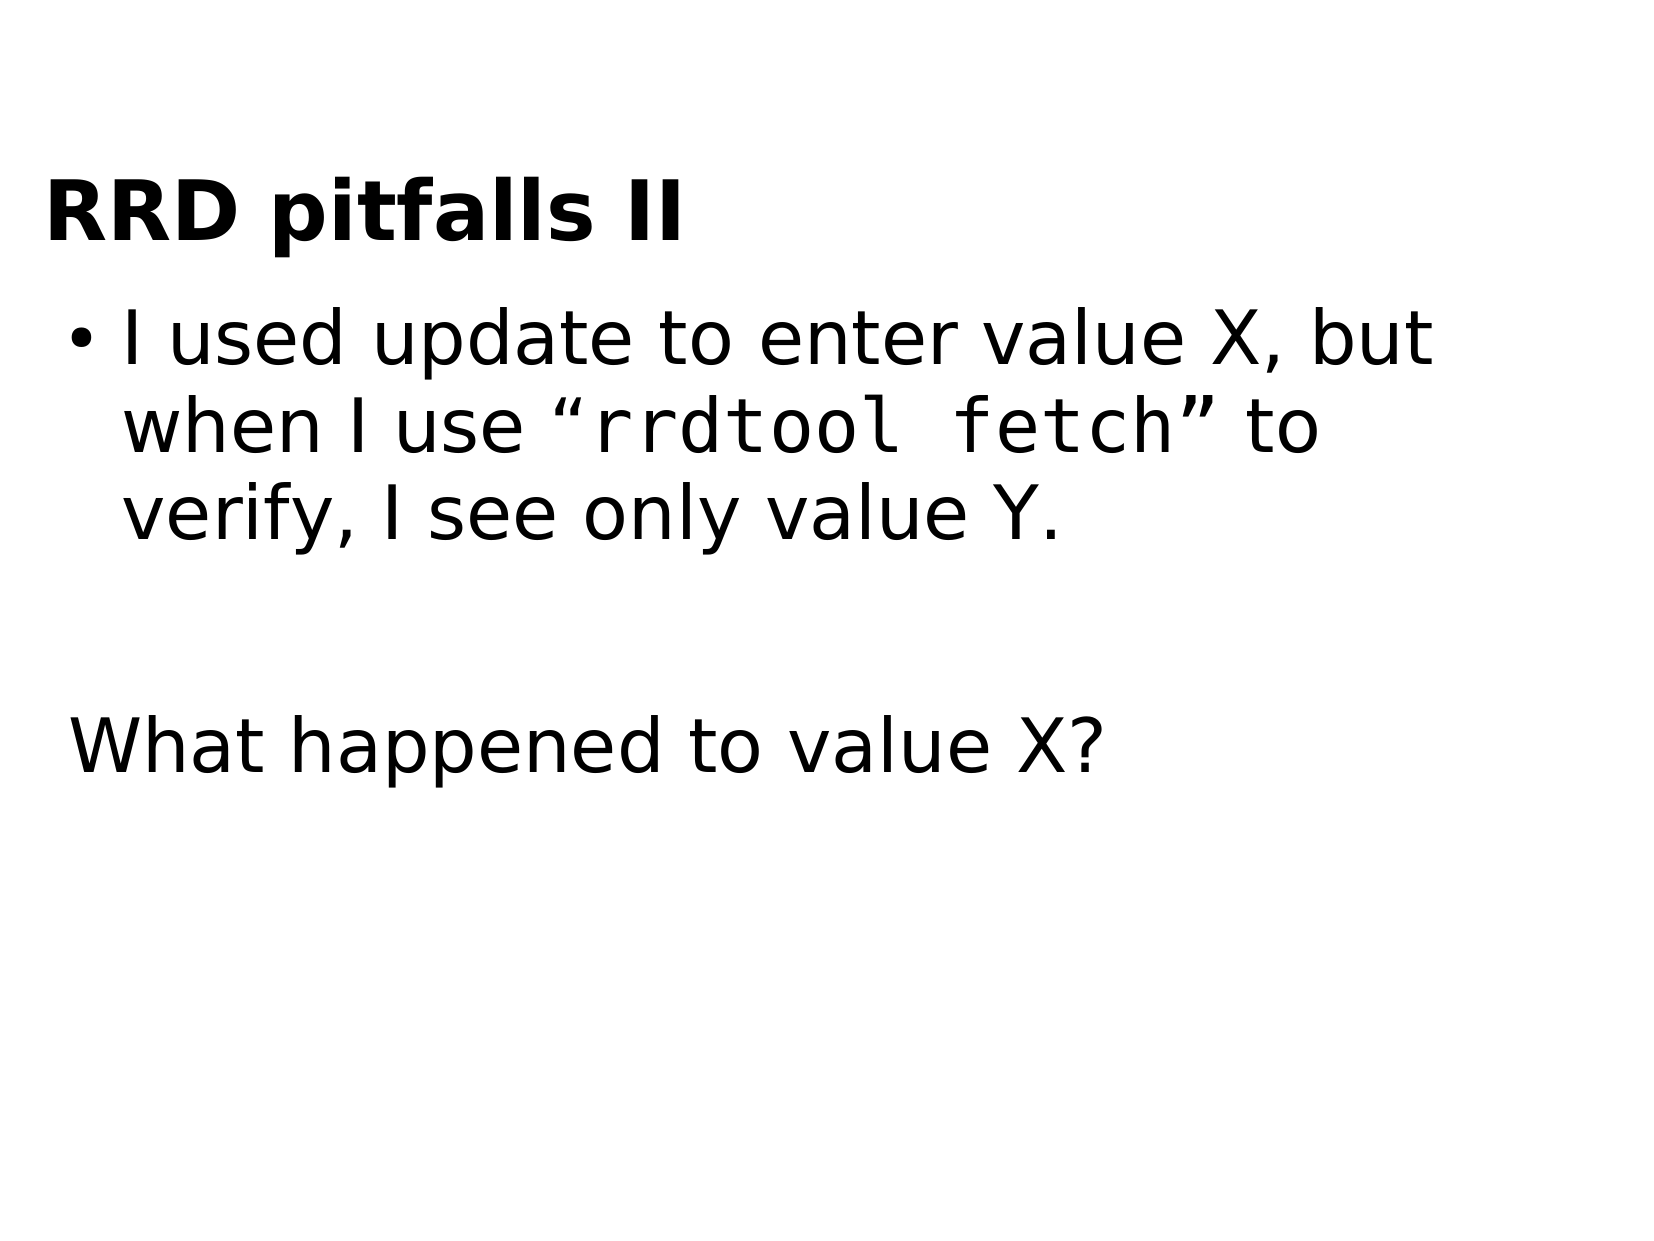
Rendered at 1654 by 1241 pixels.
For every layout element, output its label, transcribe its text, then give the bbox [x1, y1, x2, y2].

title RRD pitfalls II [43, 137, 1581, 287]
list I used update to enter value X, but when I use “rrdtool fetch” to verify, I see only value Y. What happened to value X? [50, 295, 1571, 1099]
